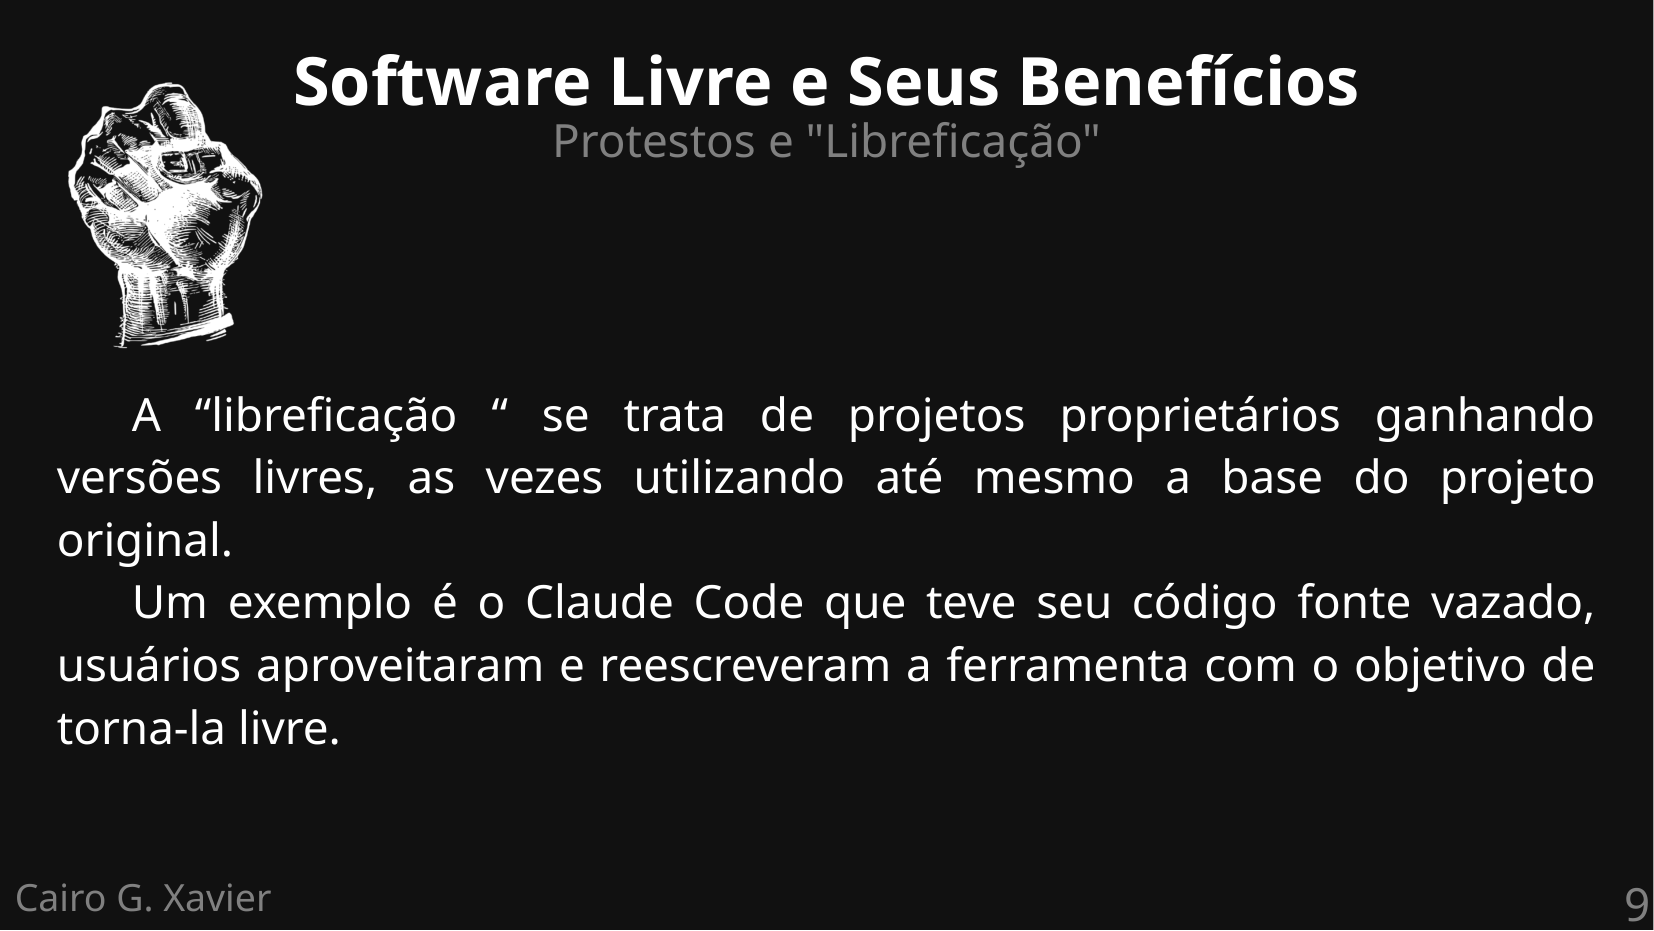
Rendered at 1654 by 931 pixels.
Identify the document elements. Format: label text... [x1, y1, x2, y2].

picture [19, 69, 311, 361]
text_box Software Livre e Seus Benefícios [82, 37, 1571, 97]
text_box Protestos e "Libreficação" [311, 97, 1571, 182]
text_box <number> [1425, 865, 1651, 931]
text_box Cairo G. Xavier [0, 867, 312, 931]
text_box A “libreficação “ se trata de projetos proprietários ganhando versões livres, as vezes utilizando até mesmo a base do projeto original. Um exemplo é o Claude Code que teve seu código fonte vazado, usuários aproveitaram e reescreveram a ferramenta com o objetivo de torna-la livre. [42, 375, 1612, 901]
